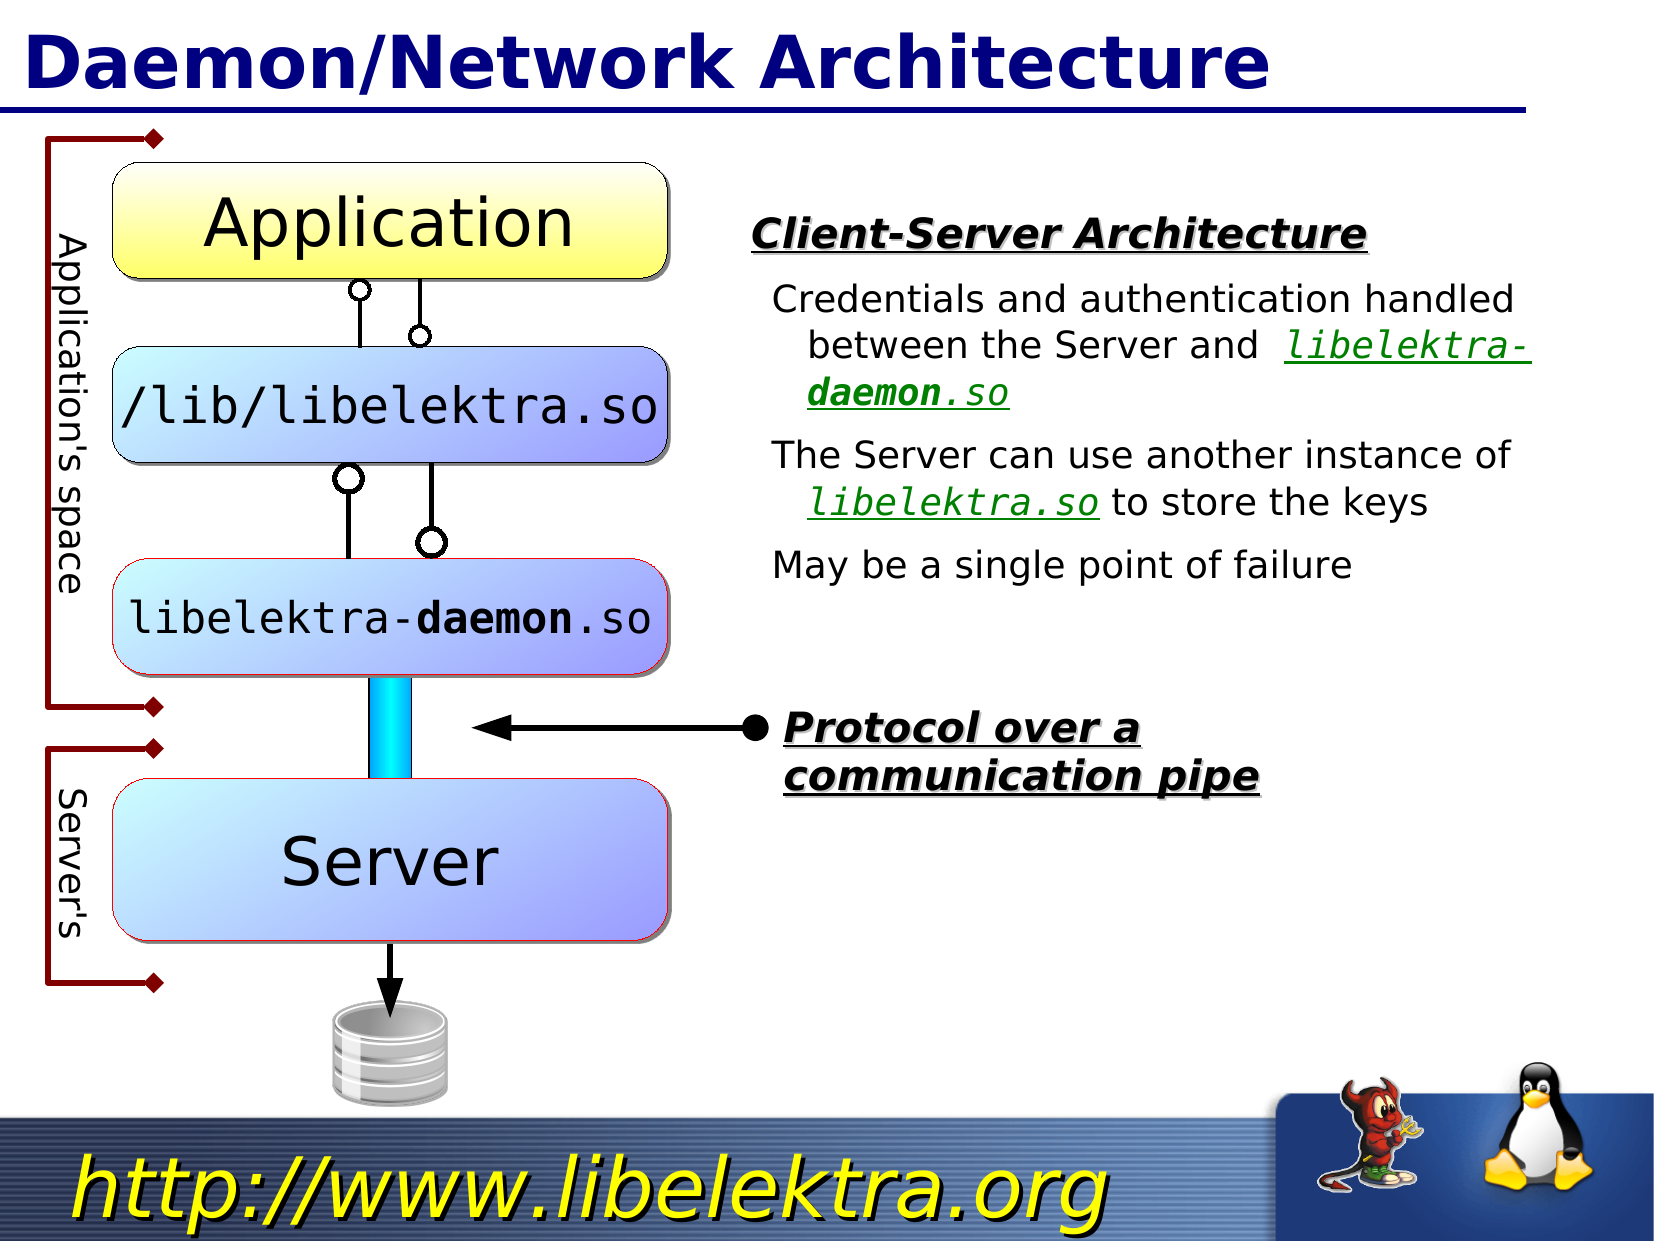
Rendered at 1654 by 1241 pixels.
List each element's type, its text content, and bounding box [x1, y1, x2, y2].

list Protocol over a communication pipe [768, 695, 1310, 809]
text_box Daemon/Network Architecture [22, 14, 1611, 111]
text_box [415, 462, 448, 559]
text_box Server [112, 778, 668, 941]
text_box [332, 462, 365, 559]
text_box [368, 675, 412, 778]
text_box [408, 278, 432, 348]
text_box /lib/libelektra.so [112, 346, 668, 463]
text_box Application's space [53, 233, 98, 612]
text_box [348, 278, 372, 348]
picture [0, 1000, 1654, 1241]
text_box Server's [53, 787, 98, 944]
text_box Application [112, 162, 668, 279]
text_box libelektra-daemon.so [112, 558, 668, 675]
list Client-Server Architecture Credentials and authentication handled between the Server and libelektra-daemon.so The Server can use another instance of libelektra.so to store the keys May be a single point of failure [721, 201, 1566, 595]
